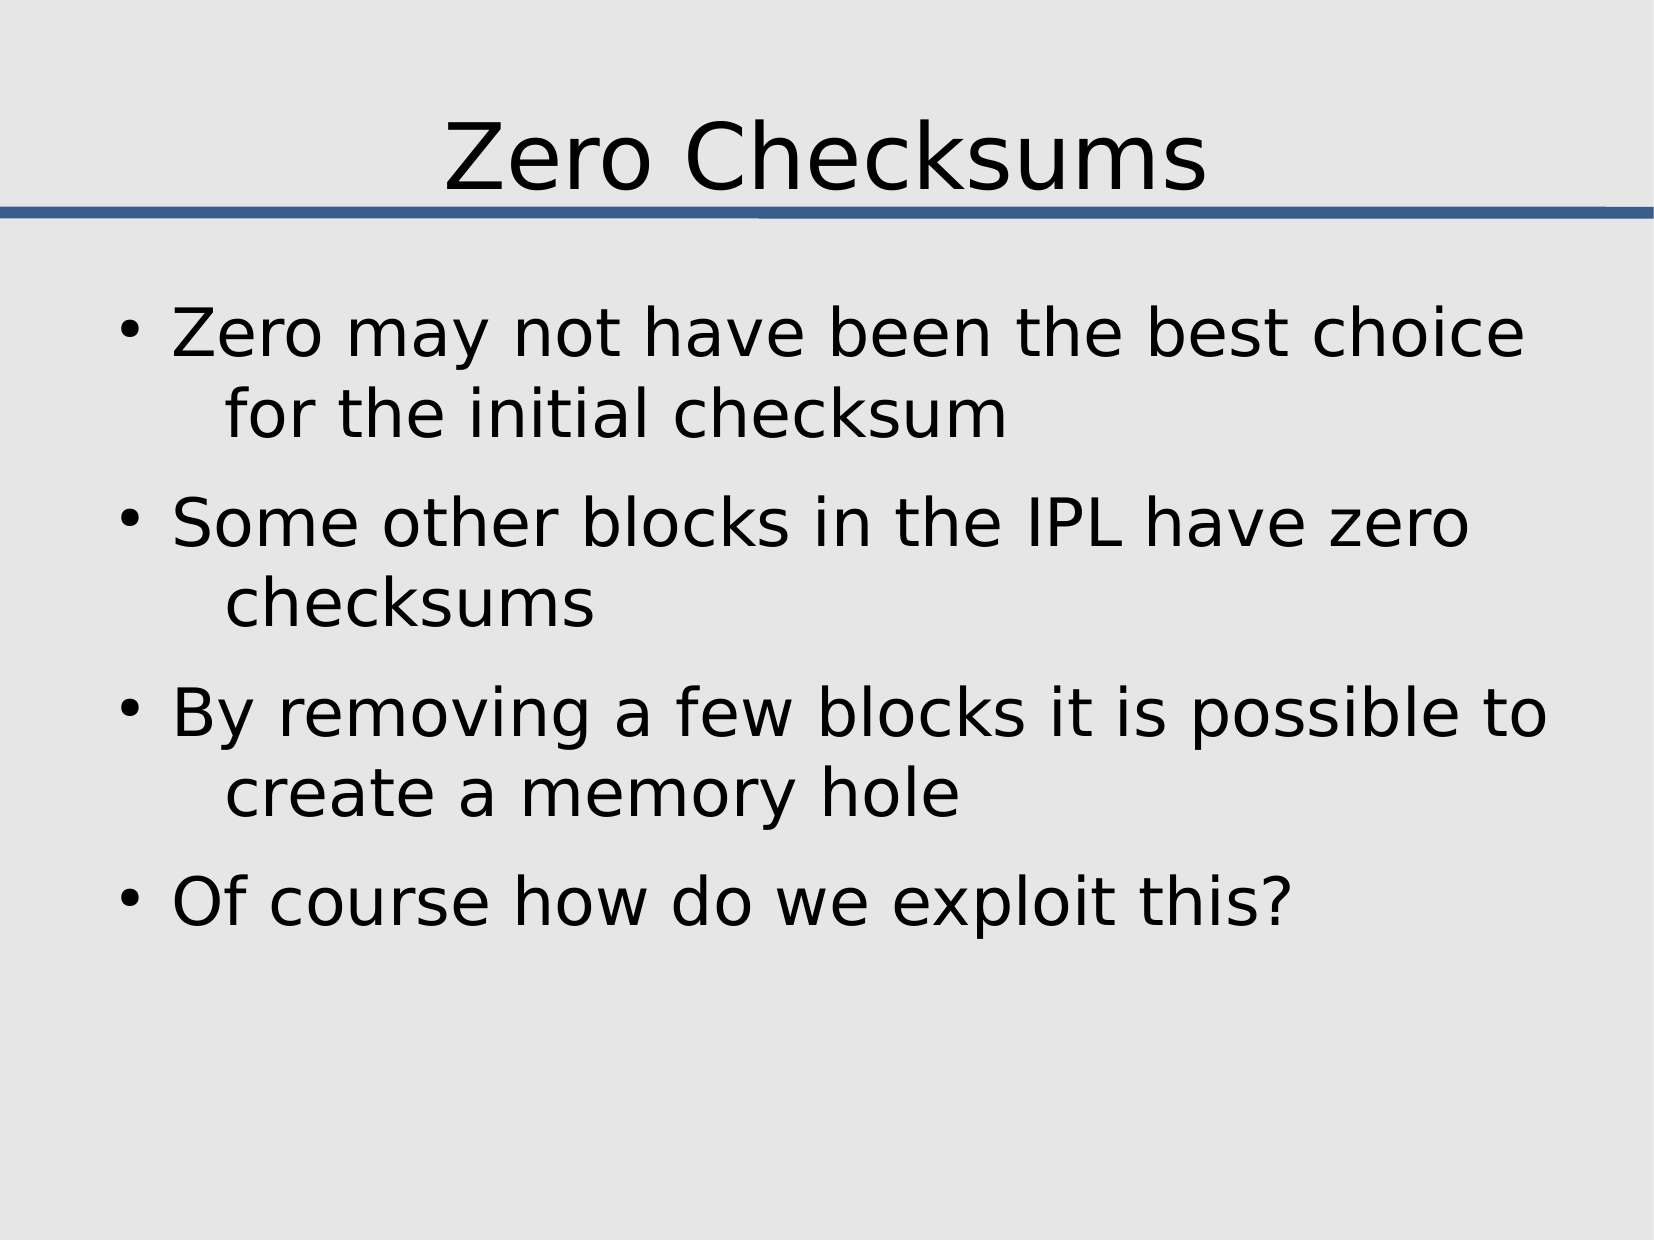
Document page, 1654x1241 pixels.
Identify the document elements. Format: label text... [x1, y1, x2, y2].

title Zero Checksums [82, 56, 1571, 250]
list Zero may not have been the best choice for the initial checksum Some other blocks in the IPL have zero checksums By removing a few blocks it is possible to create a memory hole Of course how do we exploit this? [82, 290, 1571, 1094]
